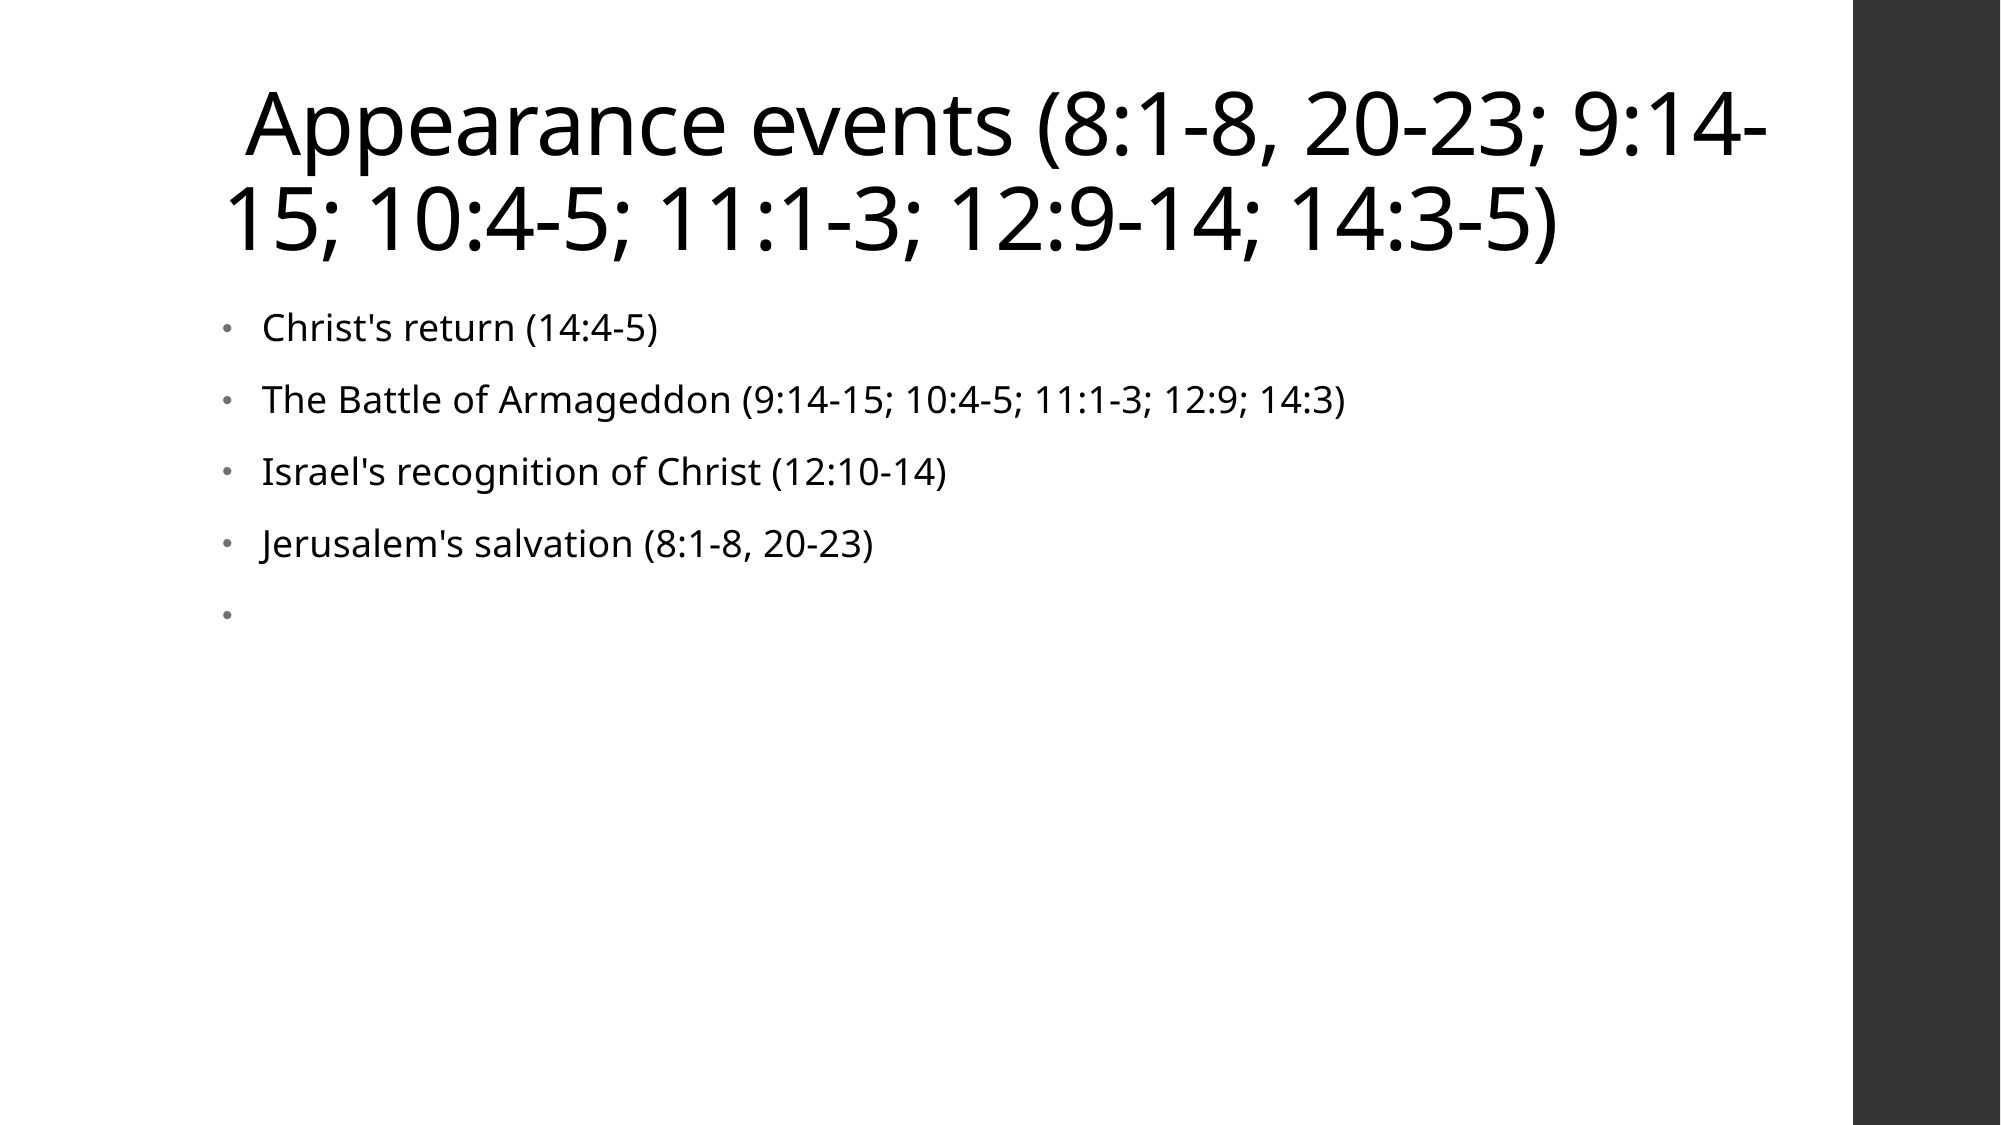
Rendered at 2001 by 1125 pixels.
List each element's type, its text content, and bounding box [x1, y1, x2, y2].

title Appearance events (8:1-8, 20-23; 9:14-15; 10:4-5; 11:1-3; 12:9-14; 14:3-5) [206, 60, 1797, 278]
list Christ's return (14:4-5) The Battle of Armageddon (9:14-15; 10:4-5; 11:1-3; 12:9; 14:3) Israel's recognition of Christ (12:10-14) Jerusalem's salvation (8:1-8, 20-23) [206, 299, 1617, 1014]
